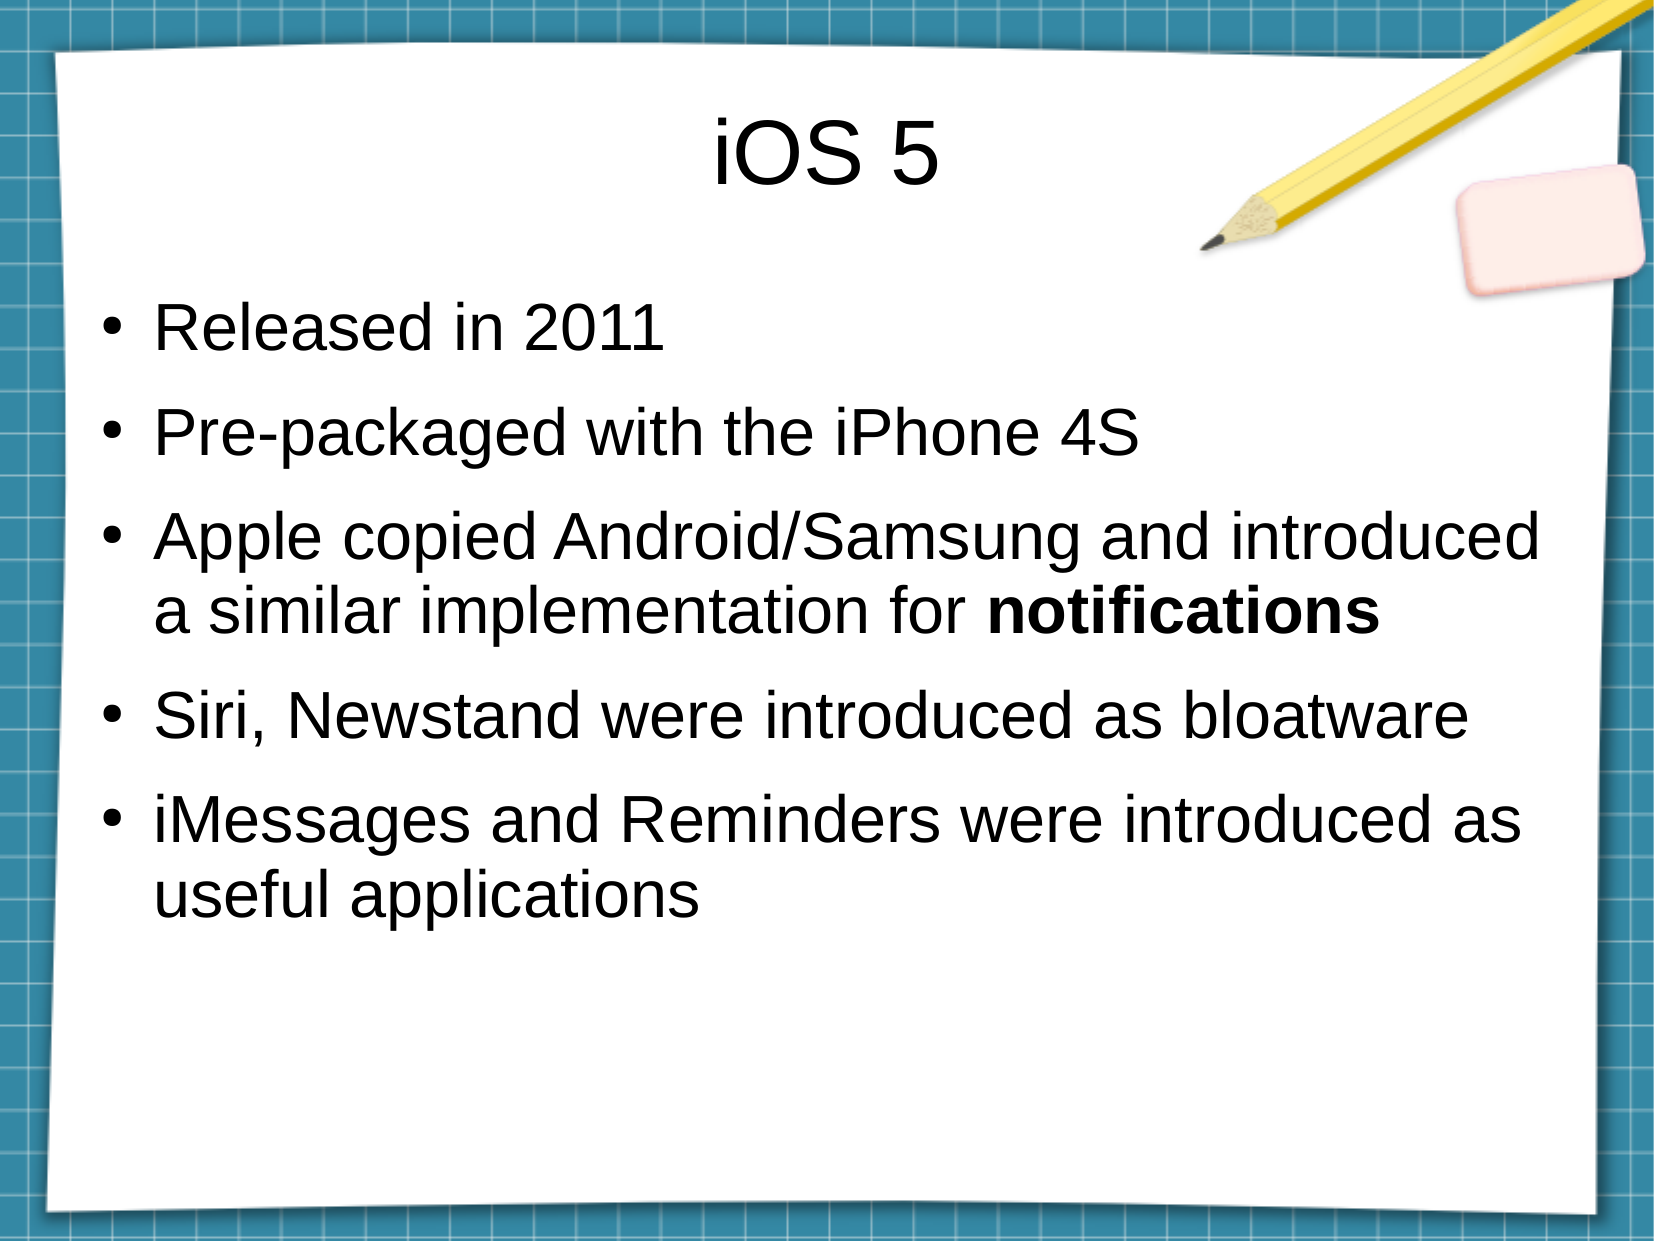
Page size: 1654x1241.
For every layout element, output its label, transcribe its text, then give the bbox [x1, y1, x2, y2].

title iOS 5 [82, 49, 1571, 257]
picture [0, 0, 1654, 1241]
list Released in 2011 Pre-packaged with the iPhone 4S Apple copied Android/Samsung and introduced a similar implementation for notifications Siri, Newstand were introduced as bloatware iMessages and Reminders were introduced as useful applications [82, 290, 1571, 1010]
